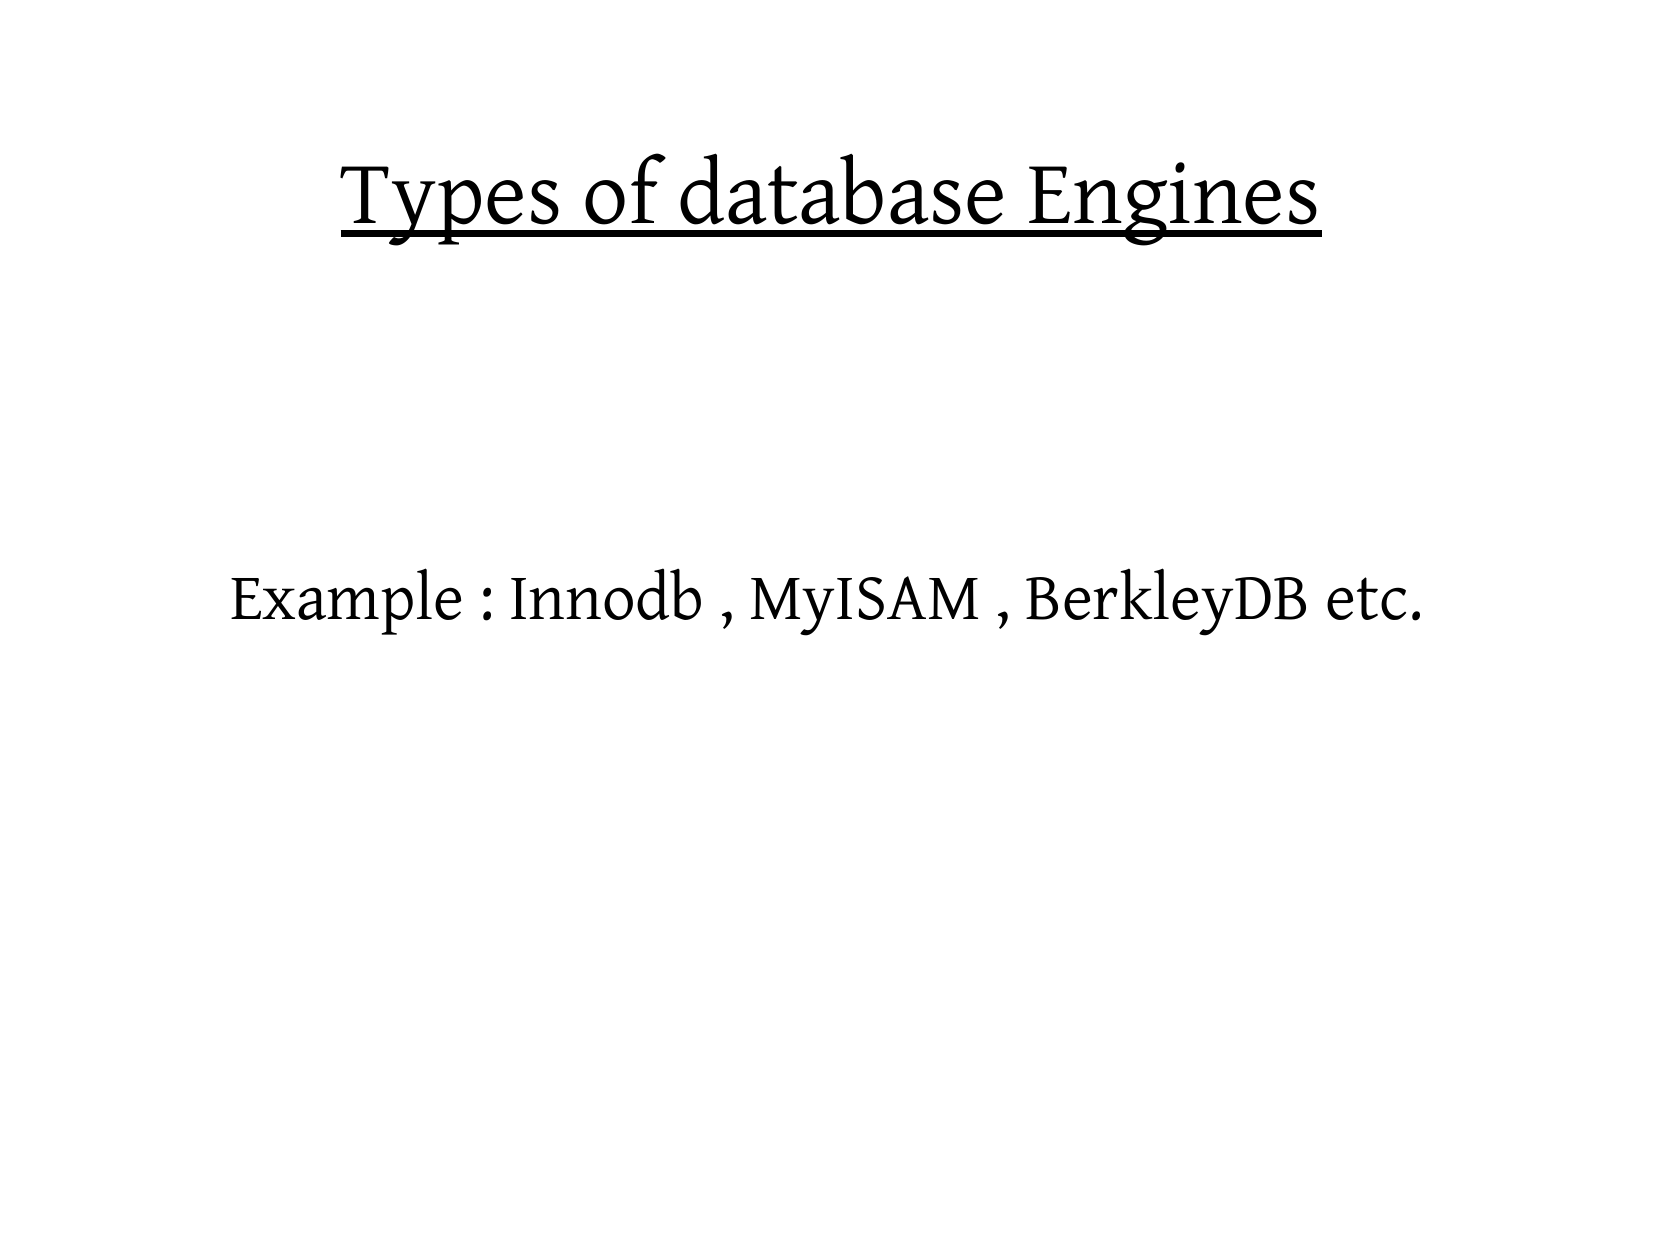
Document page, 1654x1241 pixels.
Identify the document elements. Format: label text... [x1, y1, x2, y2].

title Types of database Engines [125, 92, 1538, 301]
title Example : Innodb , MyISAM , BerkleyDB etc. [121, 496, 1534, 704]
